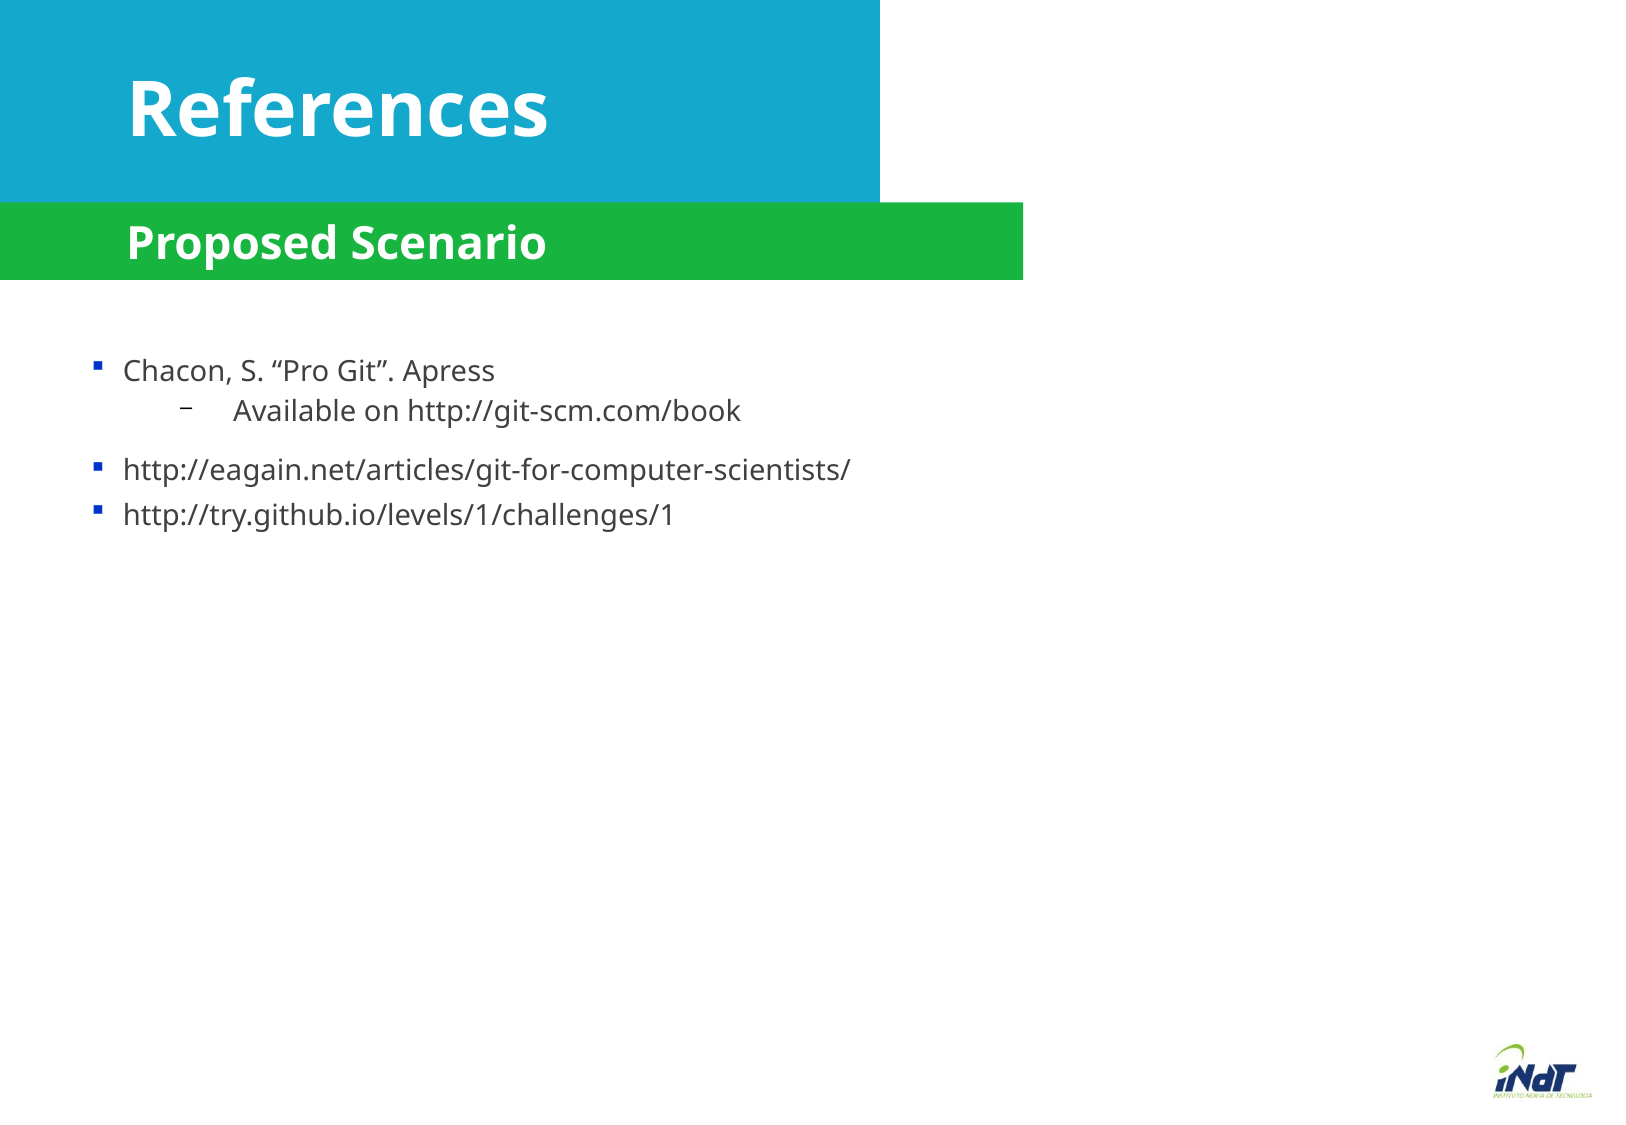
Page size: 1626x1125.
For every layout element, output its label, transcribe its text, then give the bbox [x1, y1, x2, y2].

text_box Proposed Scenario [0, 202, 1024, 280]
list Chacon, S. “Pro Git”. Apress Available on http://git-scm.com/book http://eagain.net/articles/git-for-computer-scientists/ http://try.github.io/levels/1/challenges/1 [0, 306, 1471, 1089]
title References [0, 0, 880, 202]
picture [1493, 1044, 1592, 1098]
